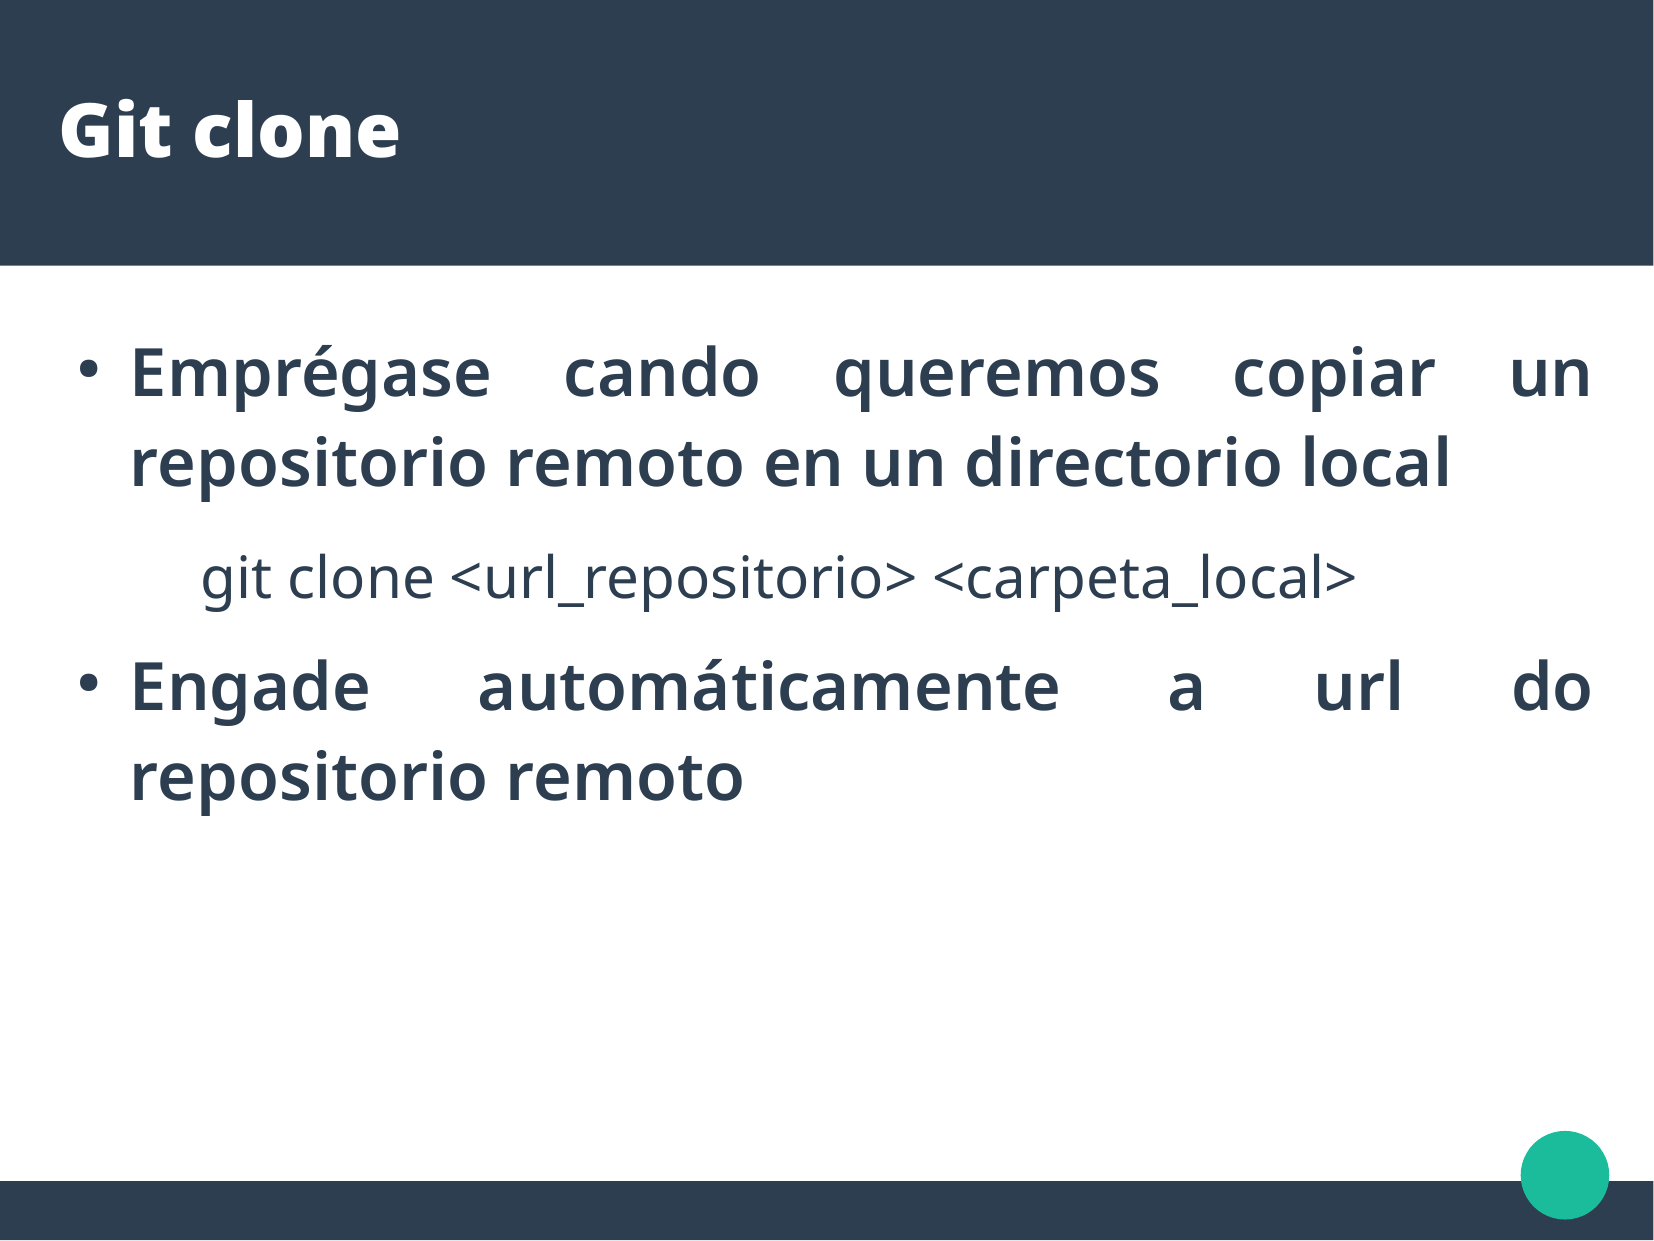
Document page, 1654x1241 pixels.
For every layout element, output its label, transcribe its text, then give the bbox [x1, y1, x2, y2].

title Git clone [59, 49, 1595, 207]
list Emprégase cando queremos copiar un repositorio remoto en un directorio local git clone <url_repositorio> <carpeta_local> Engade automáticamente a url do repositorio remoto [59, 324, 1595, 1152]
